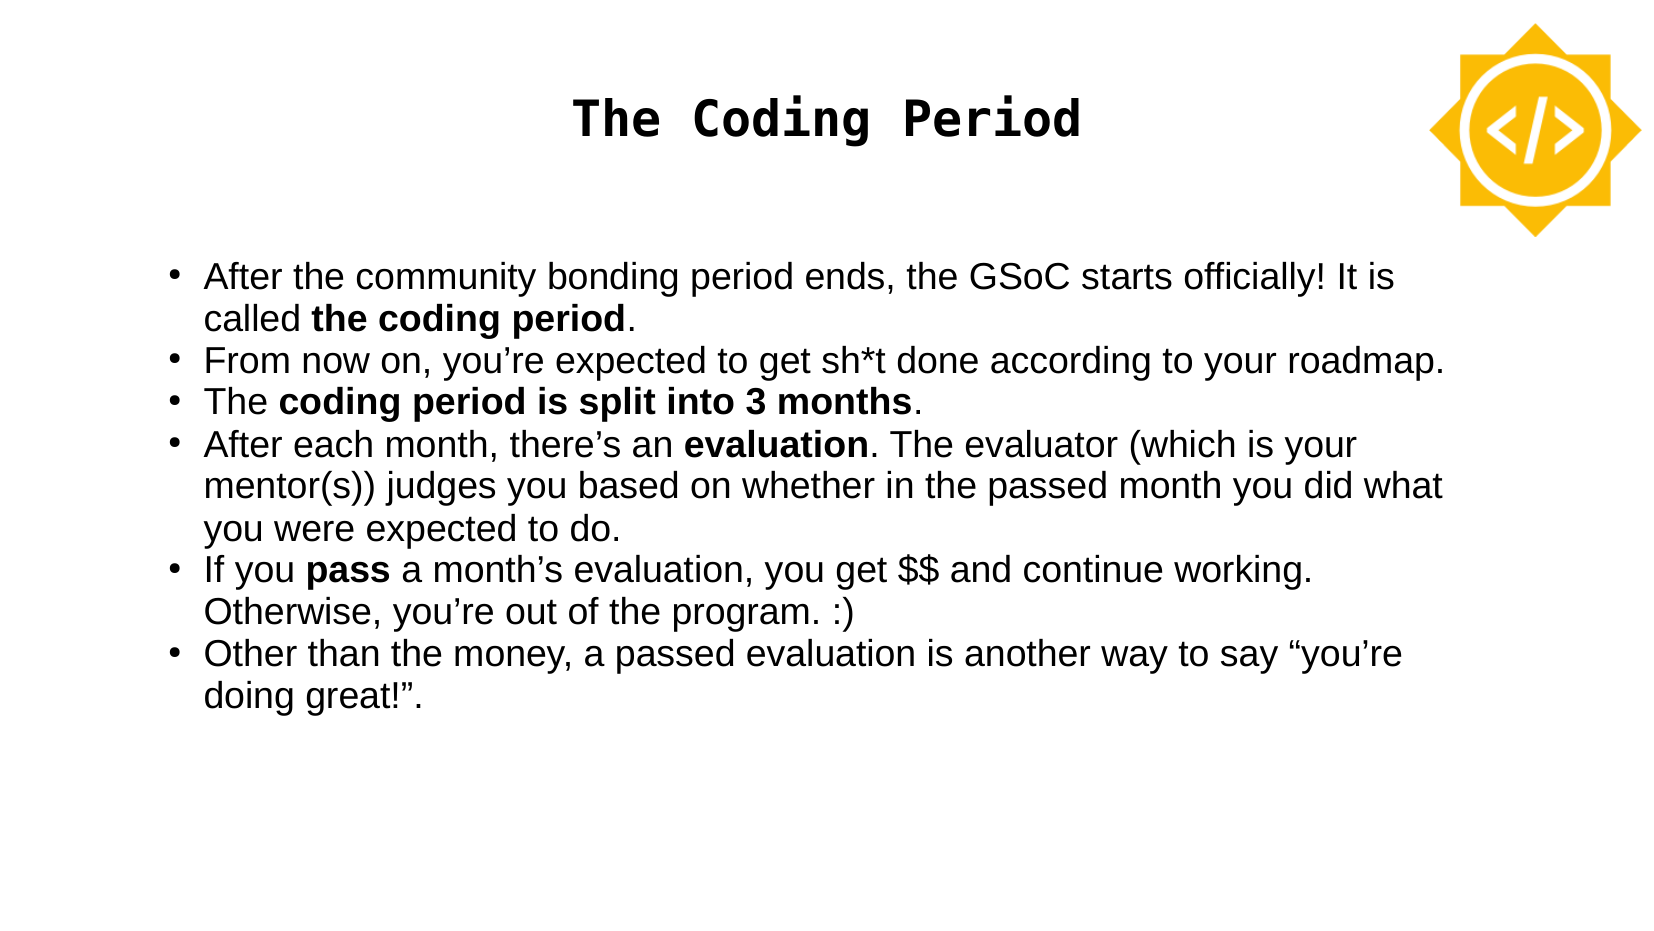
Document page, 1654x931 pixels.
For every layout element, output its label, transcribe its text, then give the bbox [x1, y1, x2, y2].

text_box The Coding Period [0, 82, 1654, 414]
picture [1429, 23, 1642, 82]
text_box After the community bonding period ends, the GSoC starts officially! It is called the coding period. From now on, you’re expected to get sh*t done according to your roadmap. The coding period is split into 3 months. After each month, there’s an evaluation. The evaluator (which is your mentor(s)) judges you based on whether in the passed month you did what you were expected to do. If you pass a month’s evaluation, you get $$ and continue working. Otherwise, you’re out of the program. :) Other than the money, a passed evaluation is another way to say “you’re doing great!”. [153, 414, 1501, 839]
